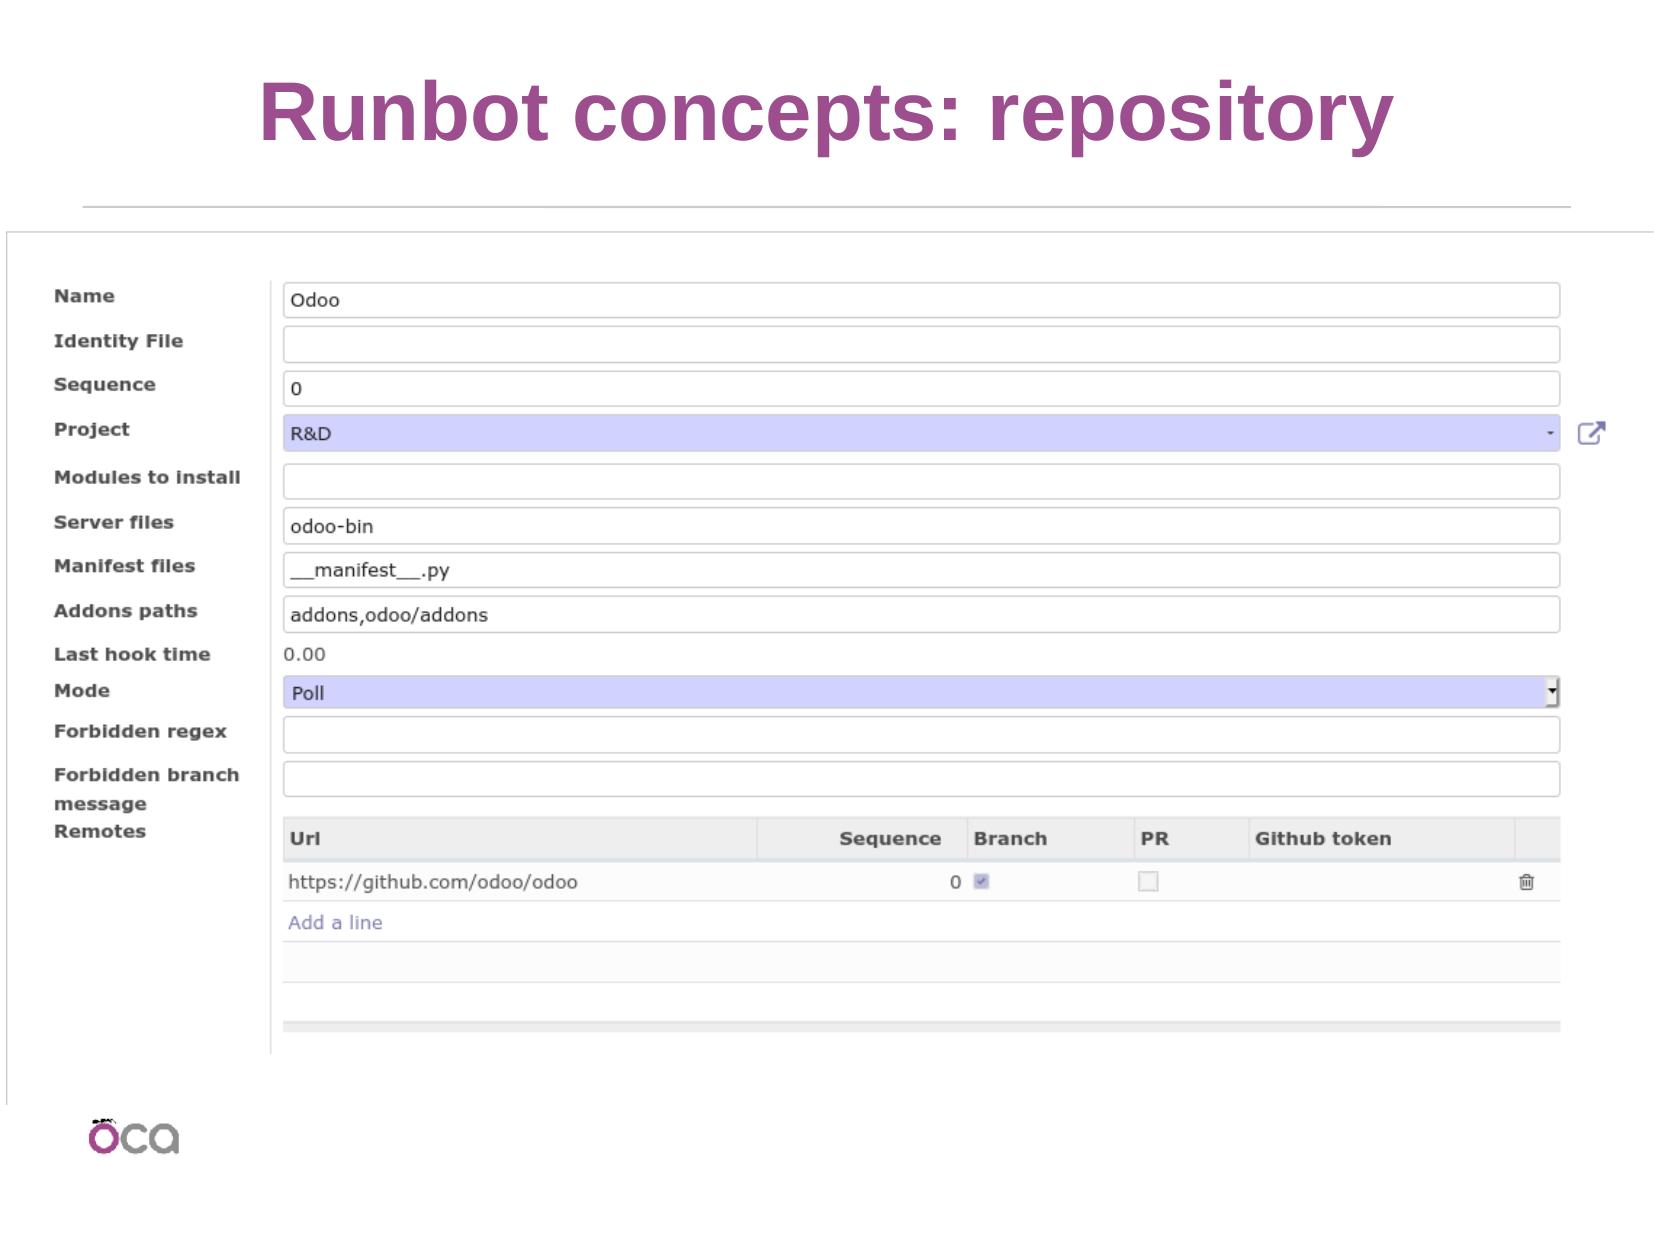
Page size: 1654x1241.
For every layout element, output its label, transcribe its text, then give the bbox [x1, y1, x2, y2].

picture [6, 230, 1654, 1191]
title Runbot concepts: repository [82, 27, 1571, 196]
